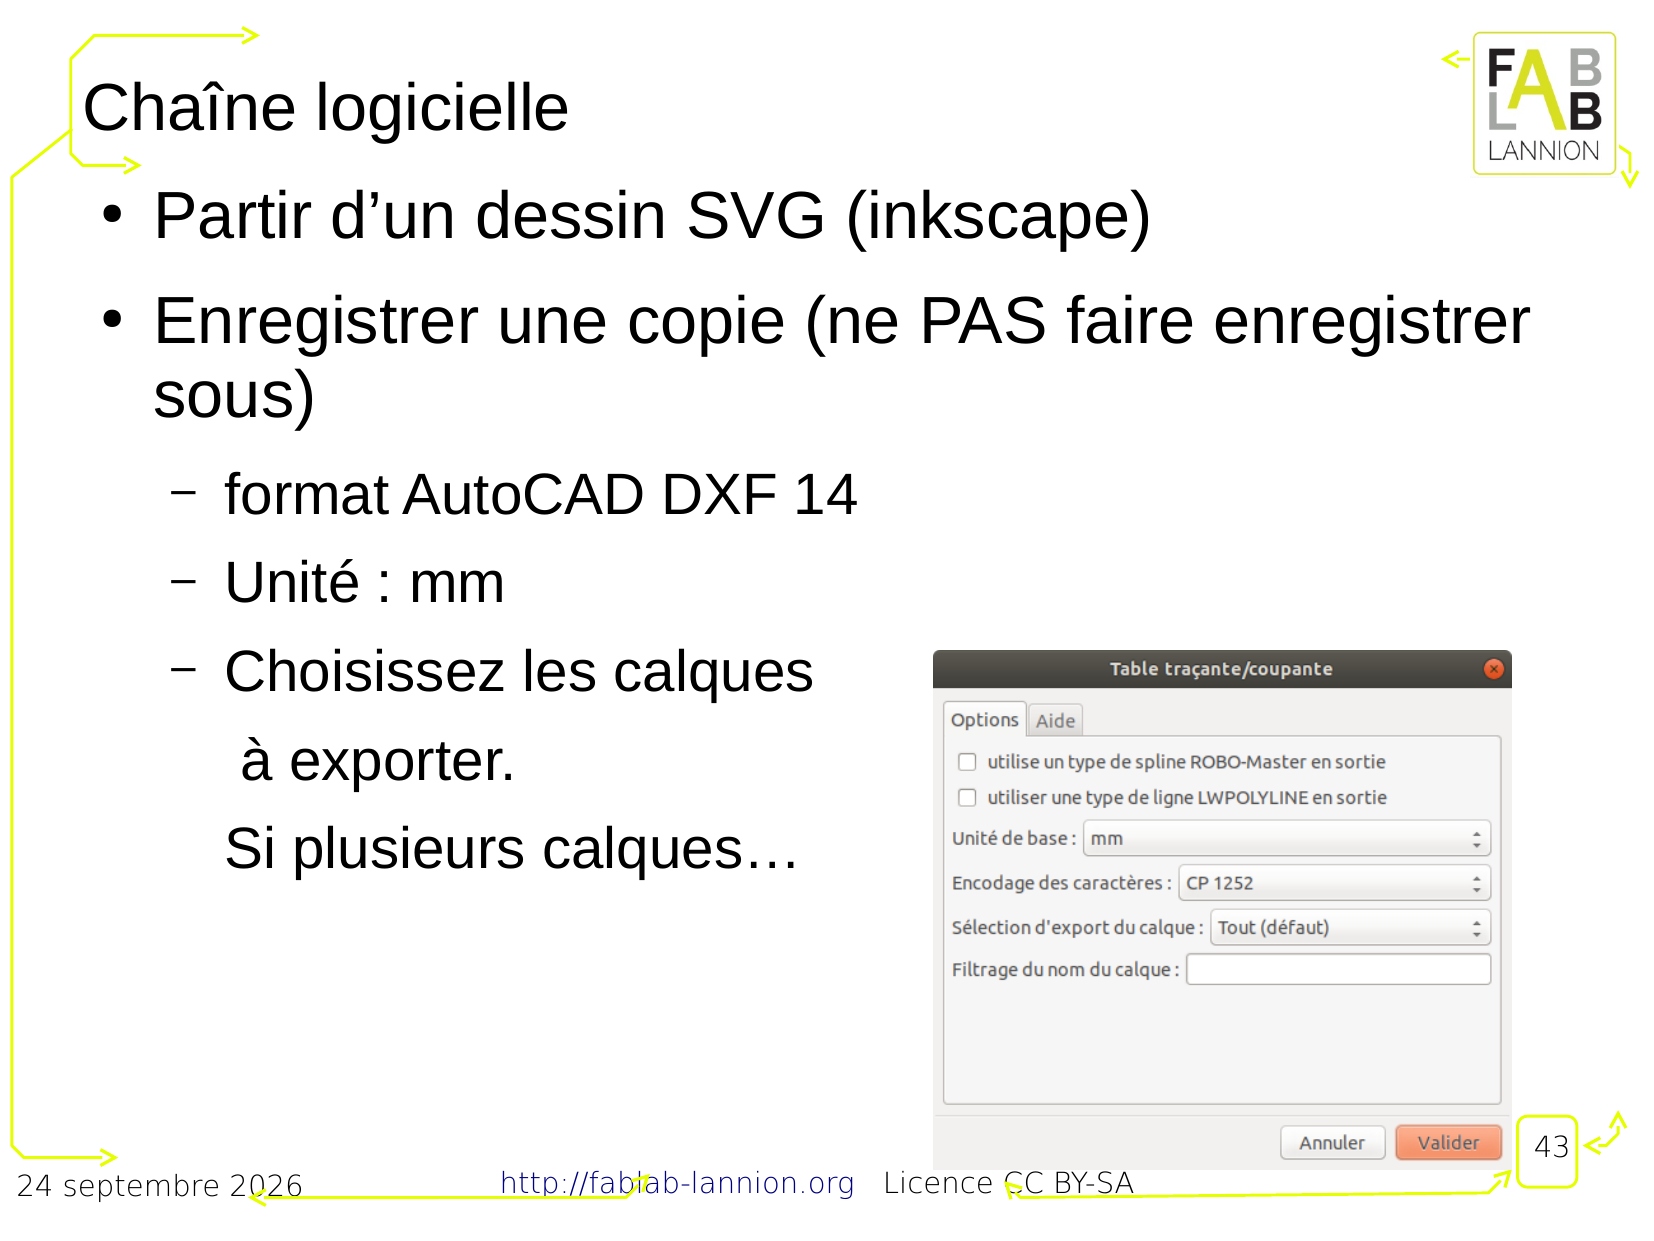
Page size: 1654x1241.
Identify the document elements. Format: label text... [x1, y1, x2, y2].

picture [1470, 29, 1619, 178]
picture [933, 650, 1512, 1170]
title Chaîne logicielle [82, 49, 1441, 166]
list Partir d’un dessin SVG (inkscape) Enregistrer une copie (ne PAS faire enregistrer sous) format AutoCAD DXF 14 Unité : mm Choisissez les calques à exporter. Si plusieurs calques… [82, 178, 1571, 898]
